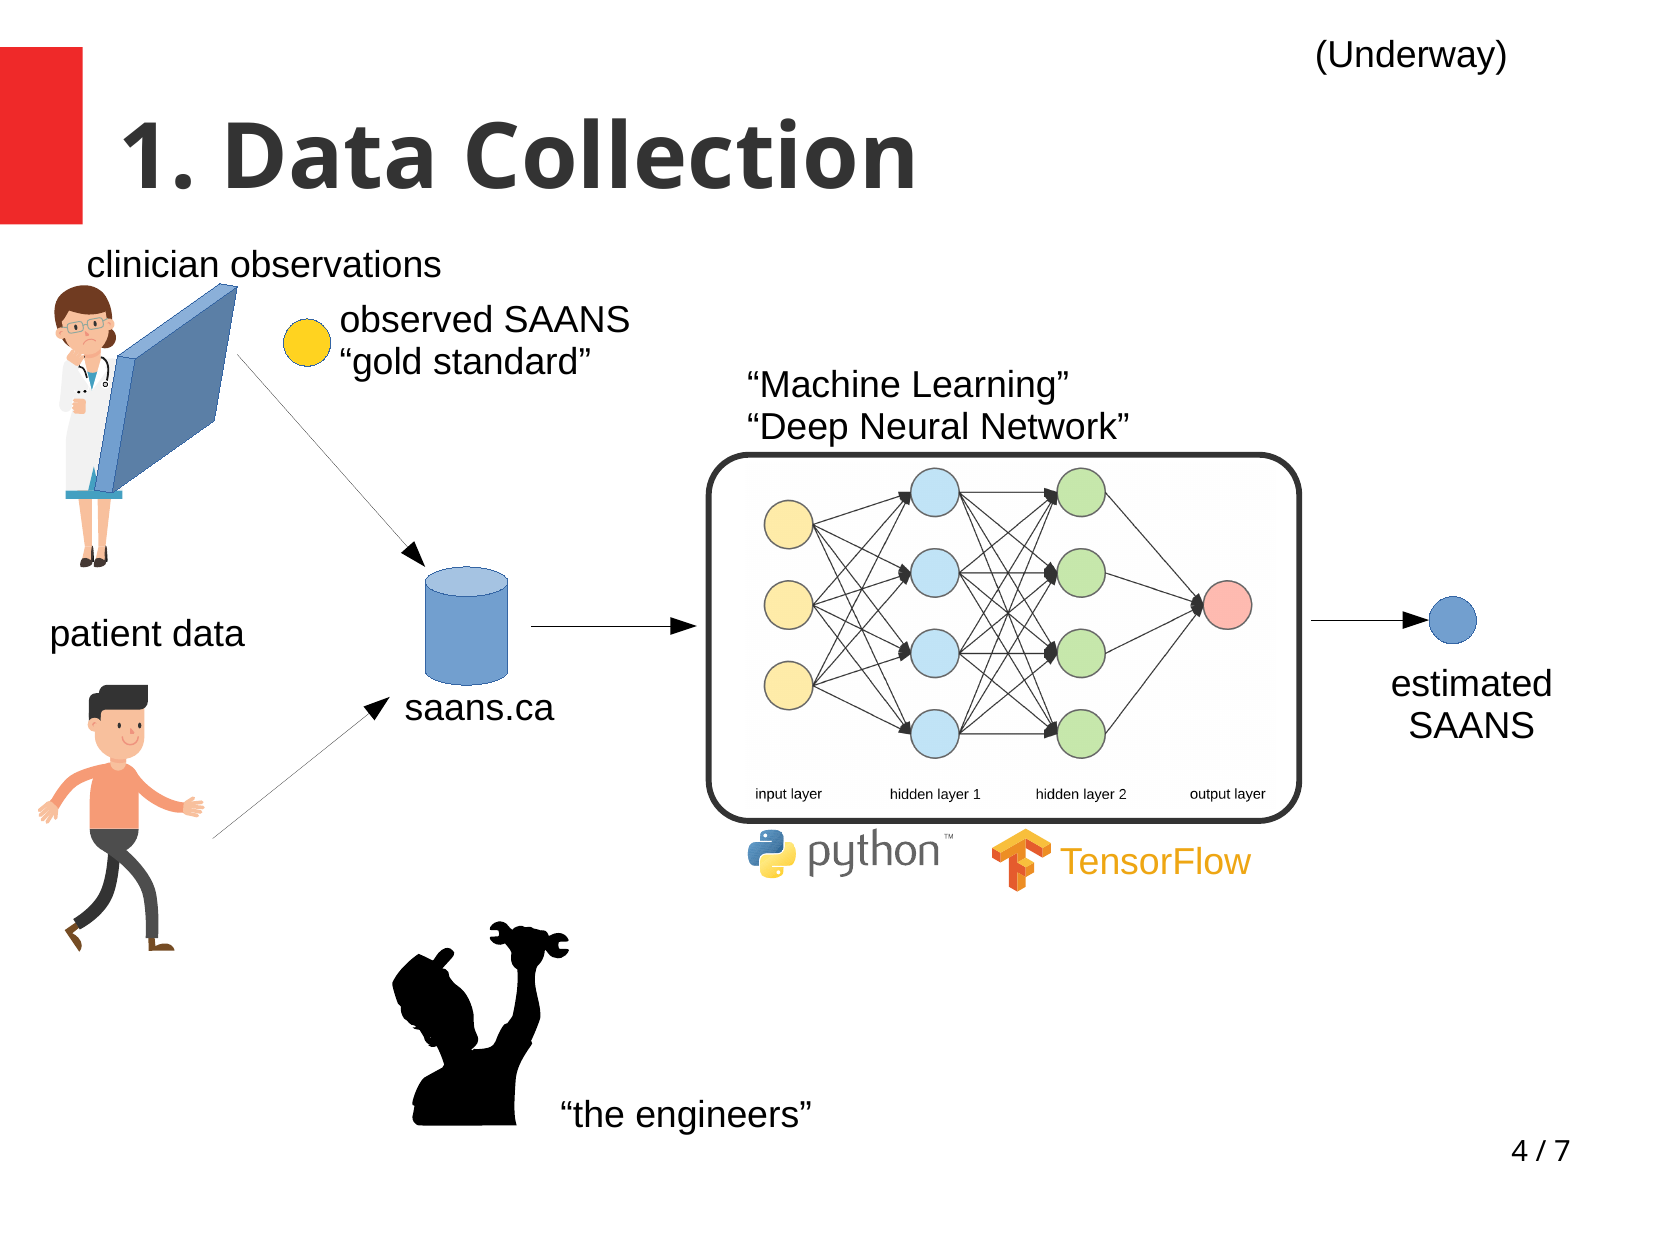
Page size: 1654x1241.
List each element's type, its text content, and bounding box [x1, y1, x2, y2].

picture [745, 462, 1276, 810]
text_box observed SAANS “gold standard” [324, 290, 674, 402]
text_box “the engineers” [545, 1086, 827, 1144]
title 1. Data Collection [118, 49, 1571, 257]
text_box (Underway) [1192, 25, 1630, 83]
text_box [1429, 596, 1477, 644]
text_box [283, 318, 324, 367]
picture [29, 643, 213, 993]
text_box [94, 294, 236, 493]
text_box patient data [34, 604, 261, 662]
picture [992, 828, 1052, 892]
picture [392, 921, 569, 1129]
text_box saans.ca [389, 679, 570, 736]
picture [745, 826, 970, 894]
text_box TensorFlow [1045, 832, 1267, 890]
text_box “Machine Learning” “Deep Neural Network” [732, 355, 1264, 455]
picture [35, 244, 154, 603]
text_box [425, 585, 508, 679]
text_box clinician observations [71, 236, 457, 294]
text_box estimated SAANS [1375, 655, 1568, 755]
